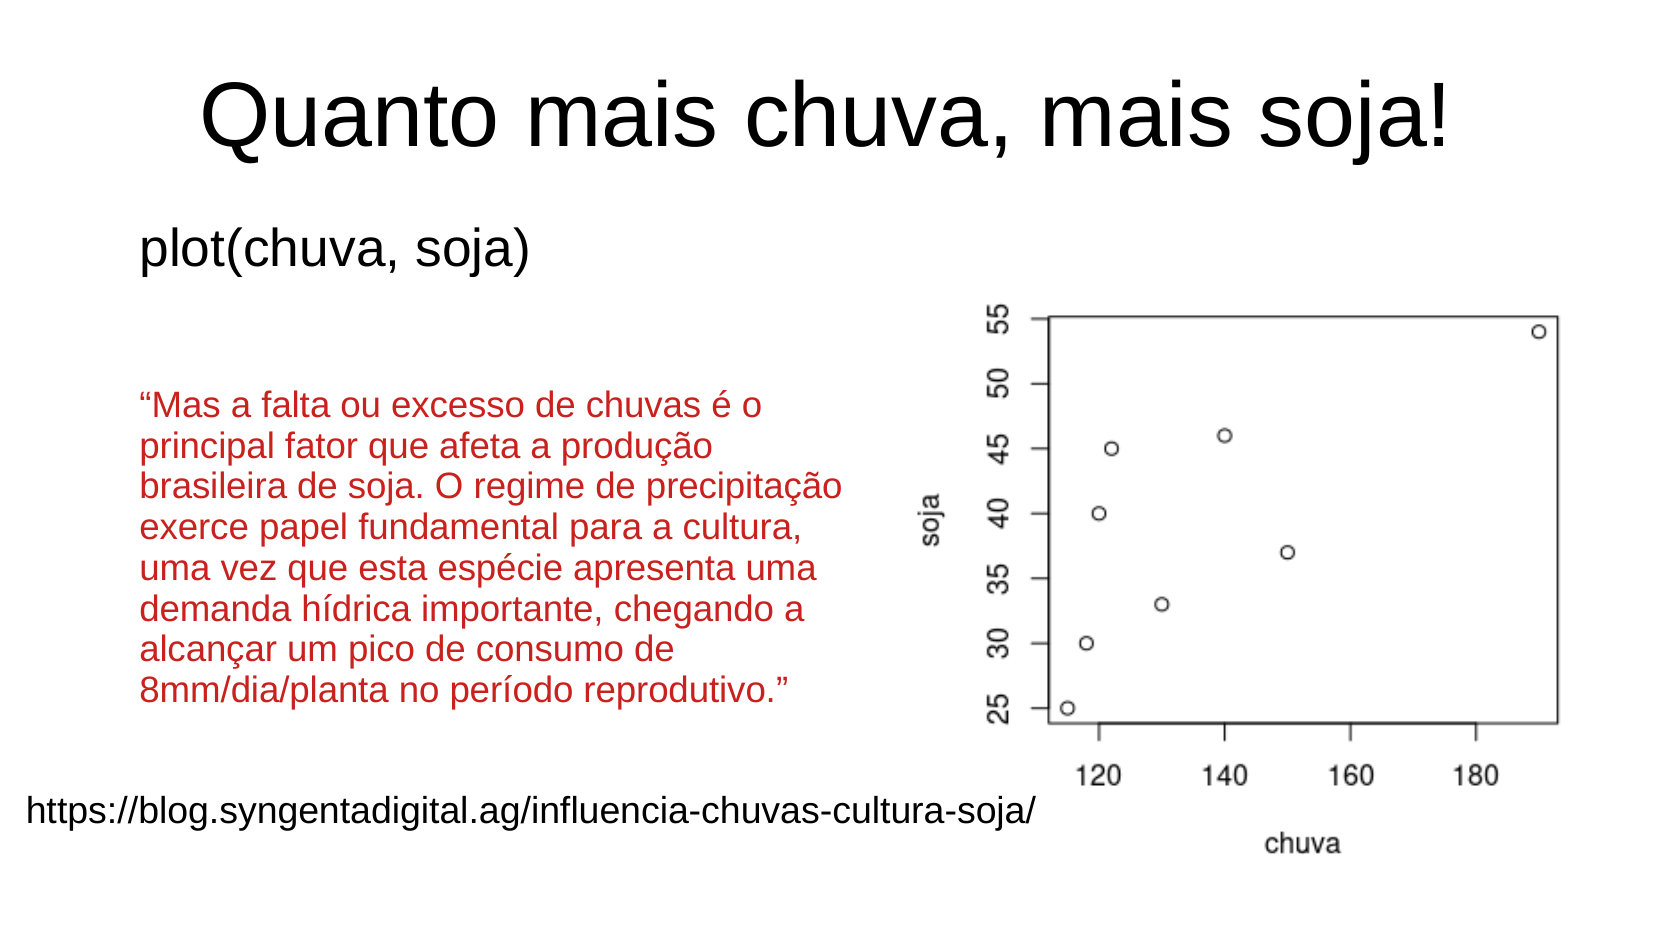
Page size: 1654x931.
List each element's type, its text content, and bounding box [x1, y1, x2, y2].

picture [909, 177, 1630, 898]
list plot(chuva, soja) “Mas a falta ou excesso de chuvas é o principal fator que afeta a produção brasileira de soja. O regime de precipitação exerce papel fundamental para a cultura, uma vez que esta espécie apresenta uma demanda hídrica importante, chegando a alcançar um pico de consumo de 8mm/dia/planta no período reprodutivo.” [82, 217, 851, 758]
text_box https://blog.syngentadigital.ag/influencia-chuvas-cultura-soja/ [11, 781, 1052, 839]
title Quanto mais chuva, mais soja! [82, 37, 1571, 193]
